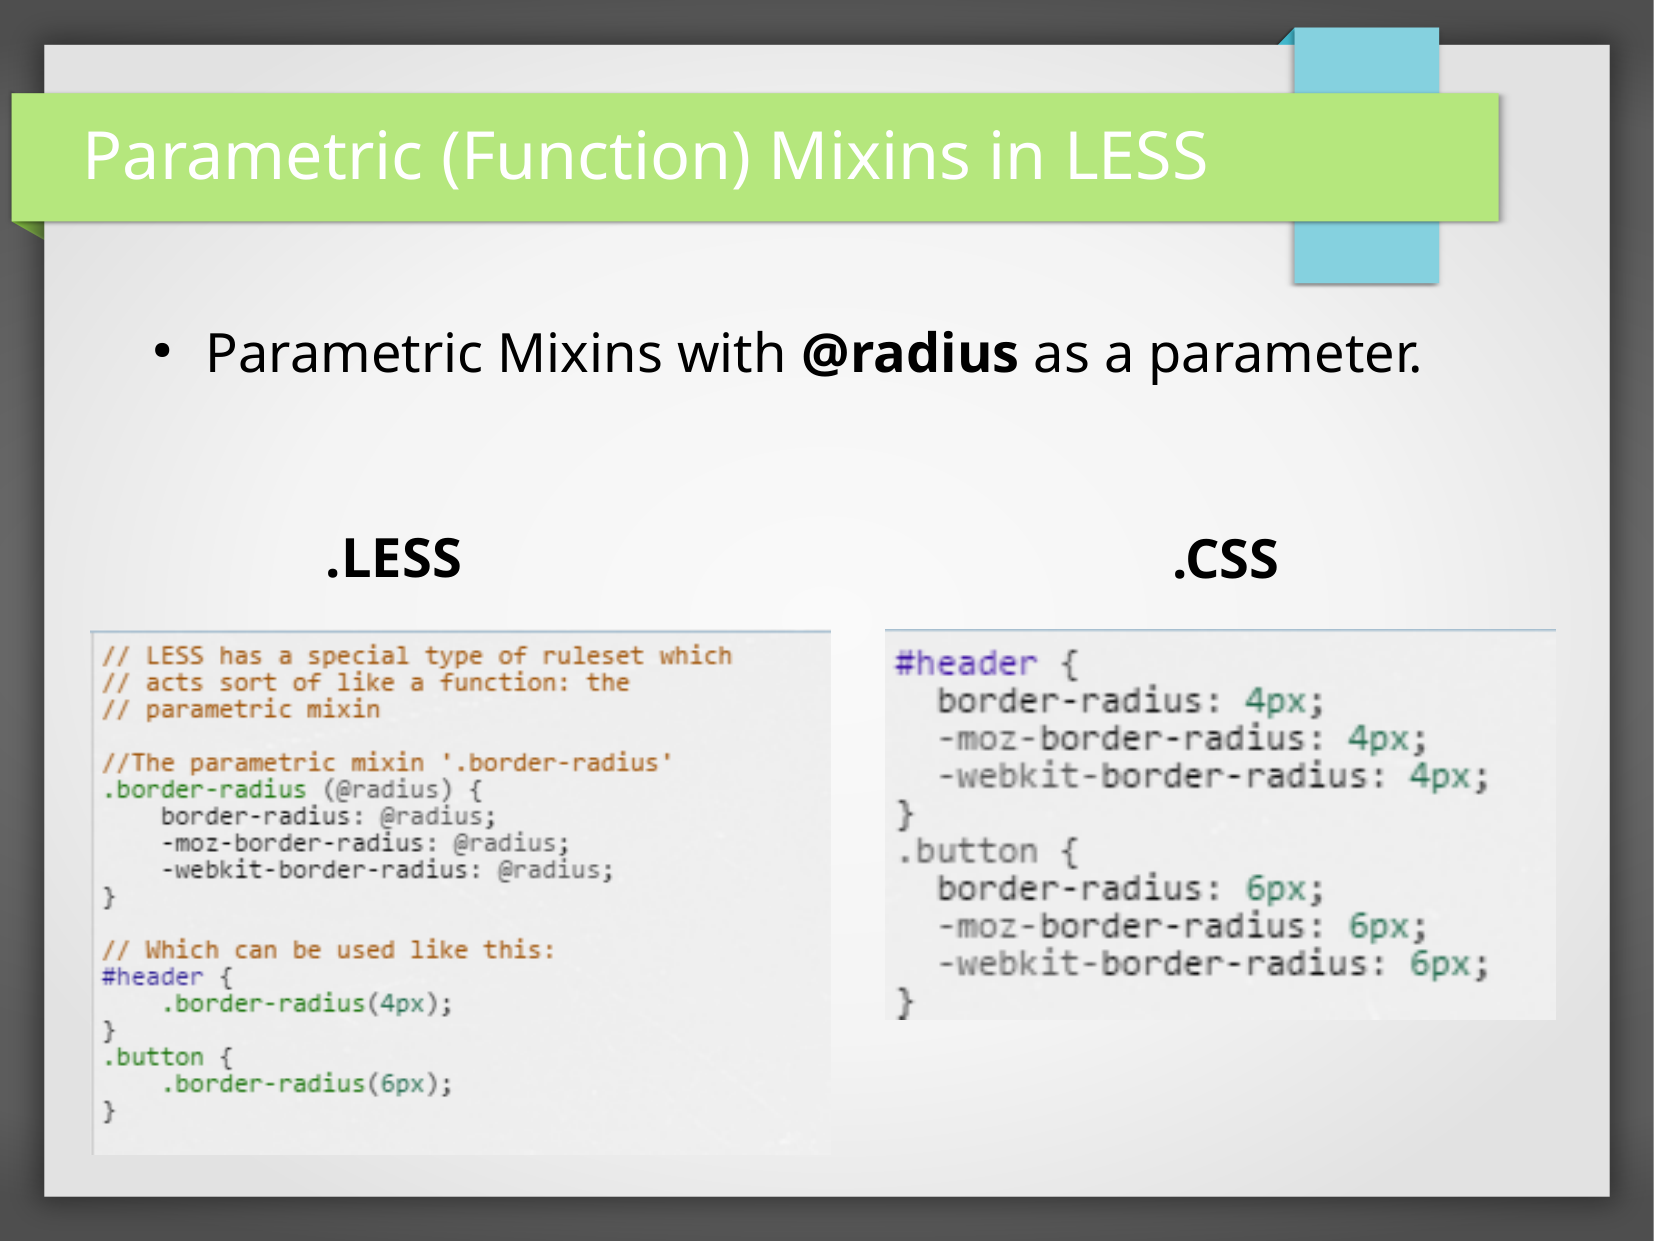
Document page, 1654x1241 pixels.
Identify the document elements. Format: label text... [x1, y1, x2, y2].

list Parametric Mixins with @radius as a parameter. [135, 315, 1426, 441]
list .LESS [255, 519, 548, 601]
title Parametric (Function) Mixins in LESS [82, 59, 1501, 248]
list .CSS [1101, 520, 1351, 631]
picture [0, 0, 1654, 1241]
